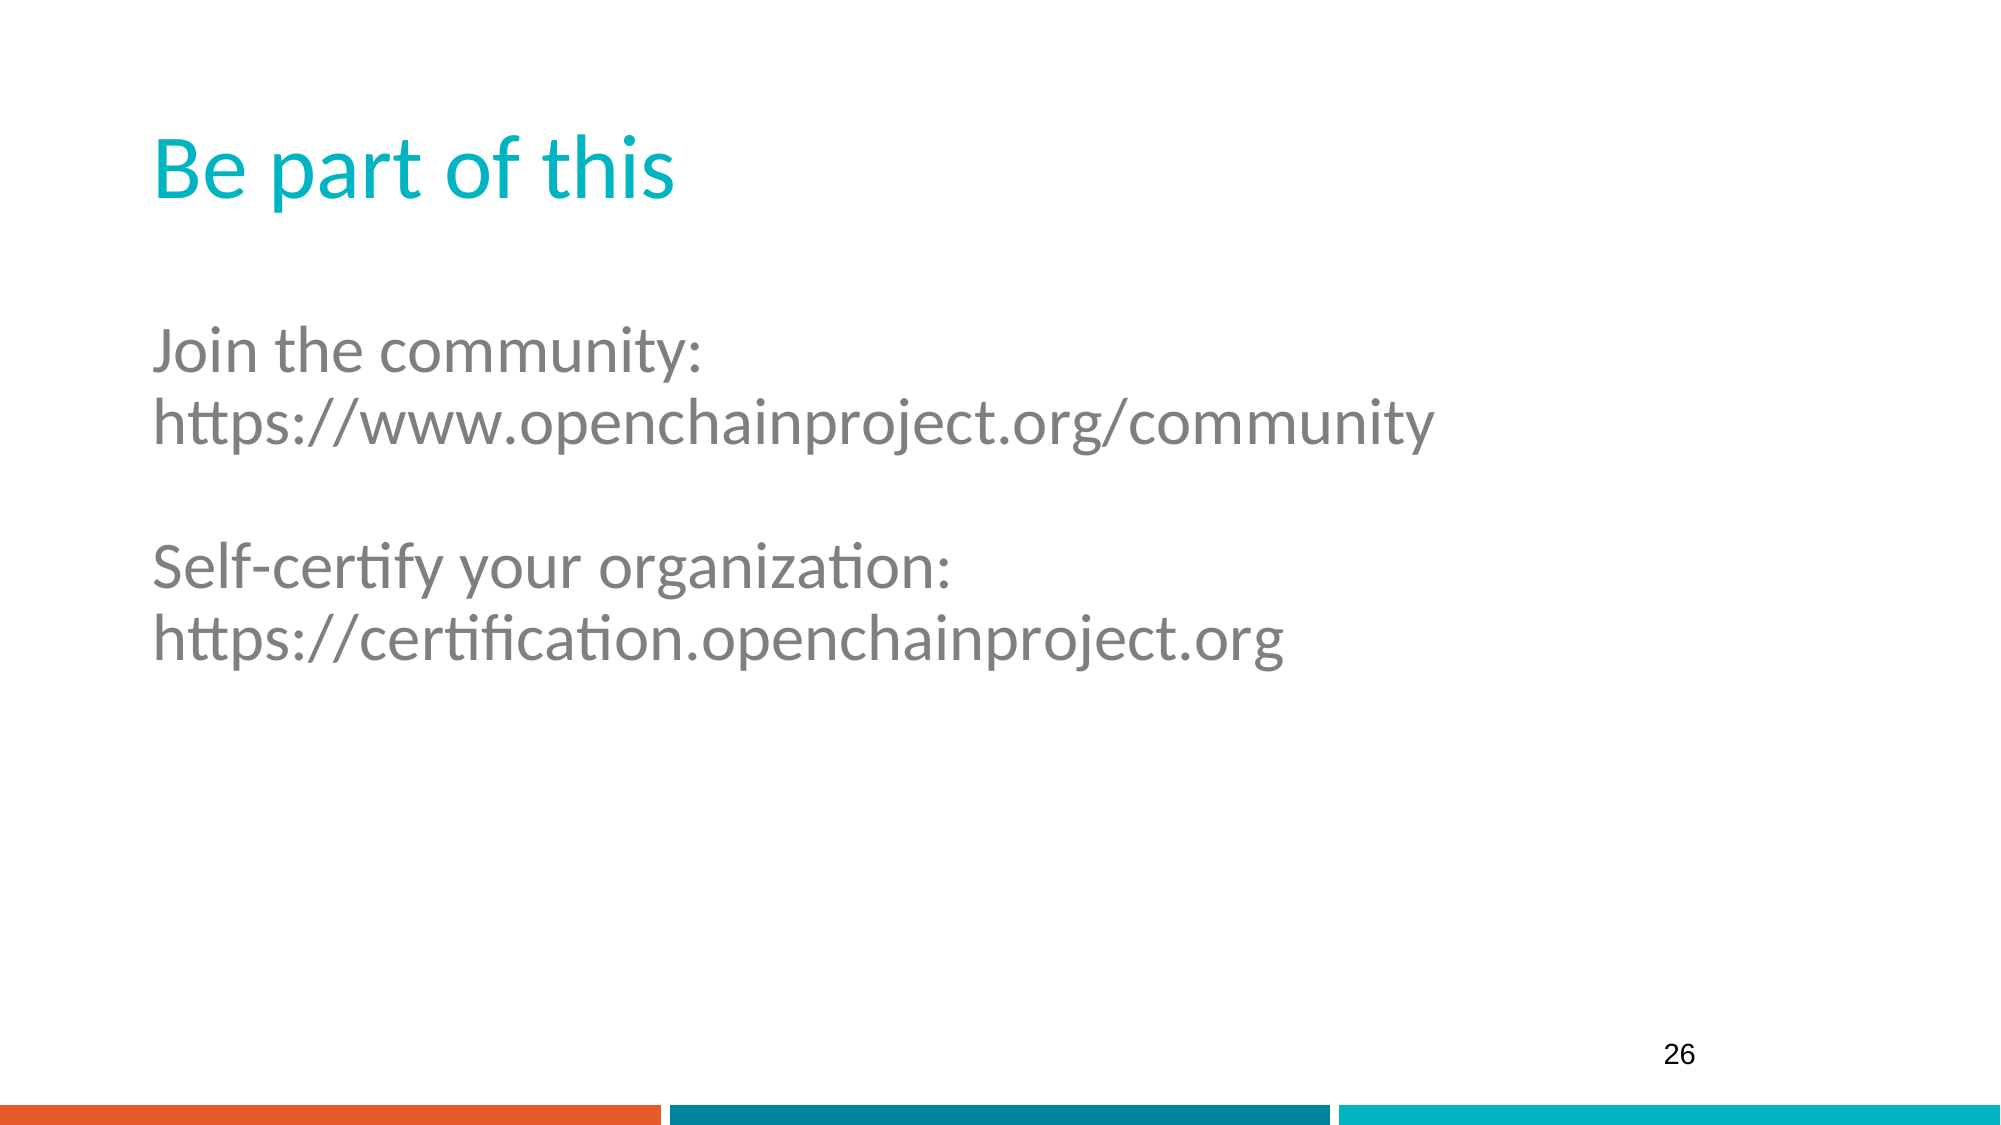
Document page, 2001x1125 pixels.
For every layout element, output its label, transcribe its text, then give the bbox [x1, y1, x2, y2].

text_box 26 [1648, 1022, 1863, 1083]
list Join the community: https://www.openchainproject.org/community Self-certify your organization: https://certification.openchainproject.org [137, 299, 1863, 928]
title Be part of this [137, 59, 1863, 278]
